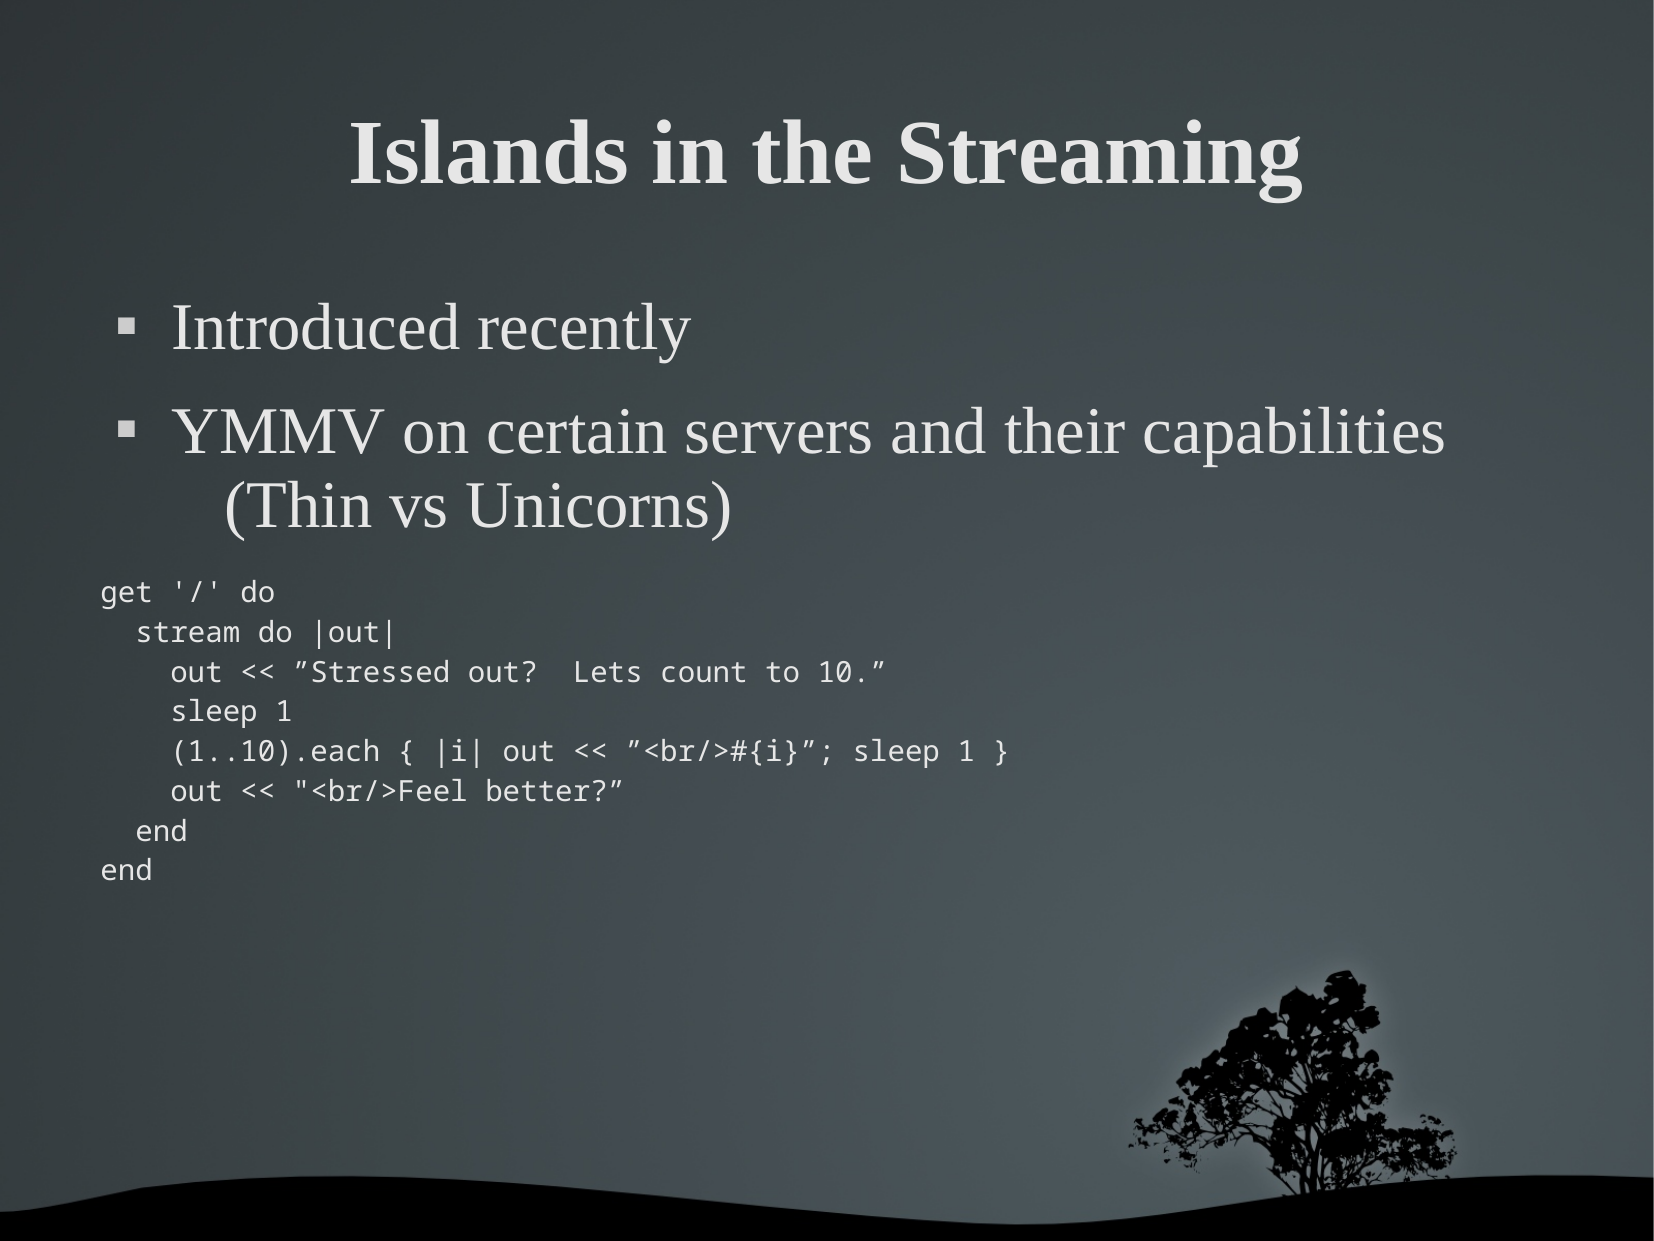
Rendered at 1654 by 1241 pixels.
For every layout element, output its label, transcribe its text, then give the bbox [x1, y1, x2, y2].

picture [0, 0, 1654, 1241]
list Introduced recently YMMV on certain servers and their capabilities (Thin vs Unicorns) get '/' do stream do |out| out << ”Stressed out? Lets count to 10.” sleep 1 (1..10).each { |i| out << ”<br/>#{i}”; sleep 1 } out << "<br/>Feel better?” end end [82, 290, 1571, 1109]
title Islands in the Streaming [82, 49, 1571, 257]
